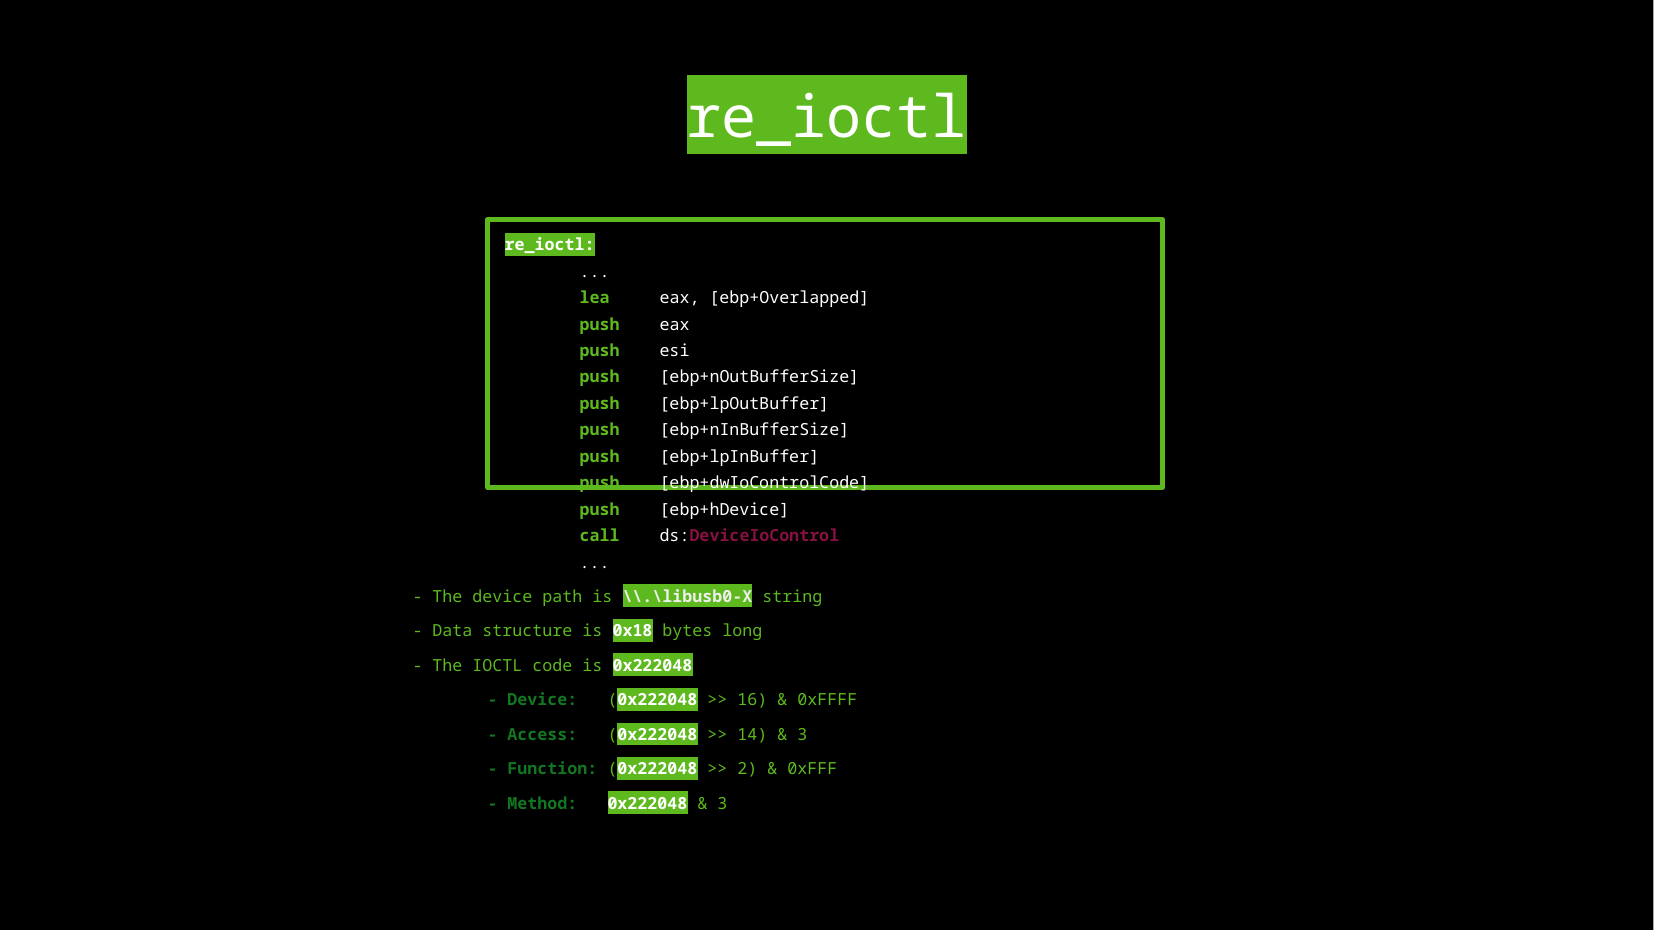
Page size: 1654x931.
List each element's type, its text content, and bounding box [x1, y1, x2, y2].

title re_ioctl [82, 37, 1571, 193]
text_box - The device path is \\.\libusb0-X string - Data structure is 0x18 bytes long - The IOCTL code is 0x222048 - Device: (0x222048 >> 16) & 0xFFFF - Access: (0x222048 >> 14) & 3 - Function: (0x222048 >> 2) & 0xFFF - Method: 0x222048 & 3 [412, 549, 1238, 788]
text_box re_ioctl: ... lea eax, [ebp+Overlapped] push eax push esi push [ebp+nOutBufferSize] push [ebp+lpOutBuffer] push [ebp+nInBufferSize] push [ebp+lpInBuffer] push [ebp+dwIoControlCode] push [ebp+hDevice] call ds:DeviceIoControl ... [487, 219, 1163, 488]
